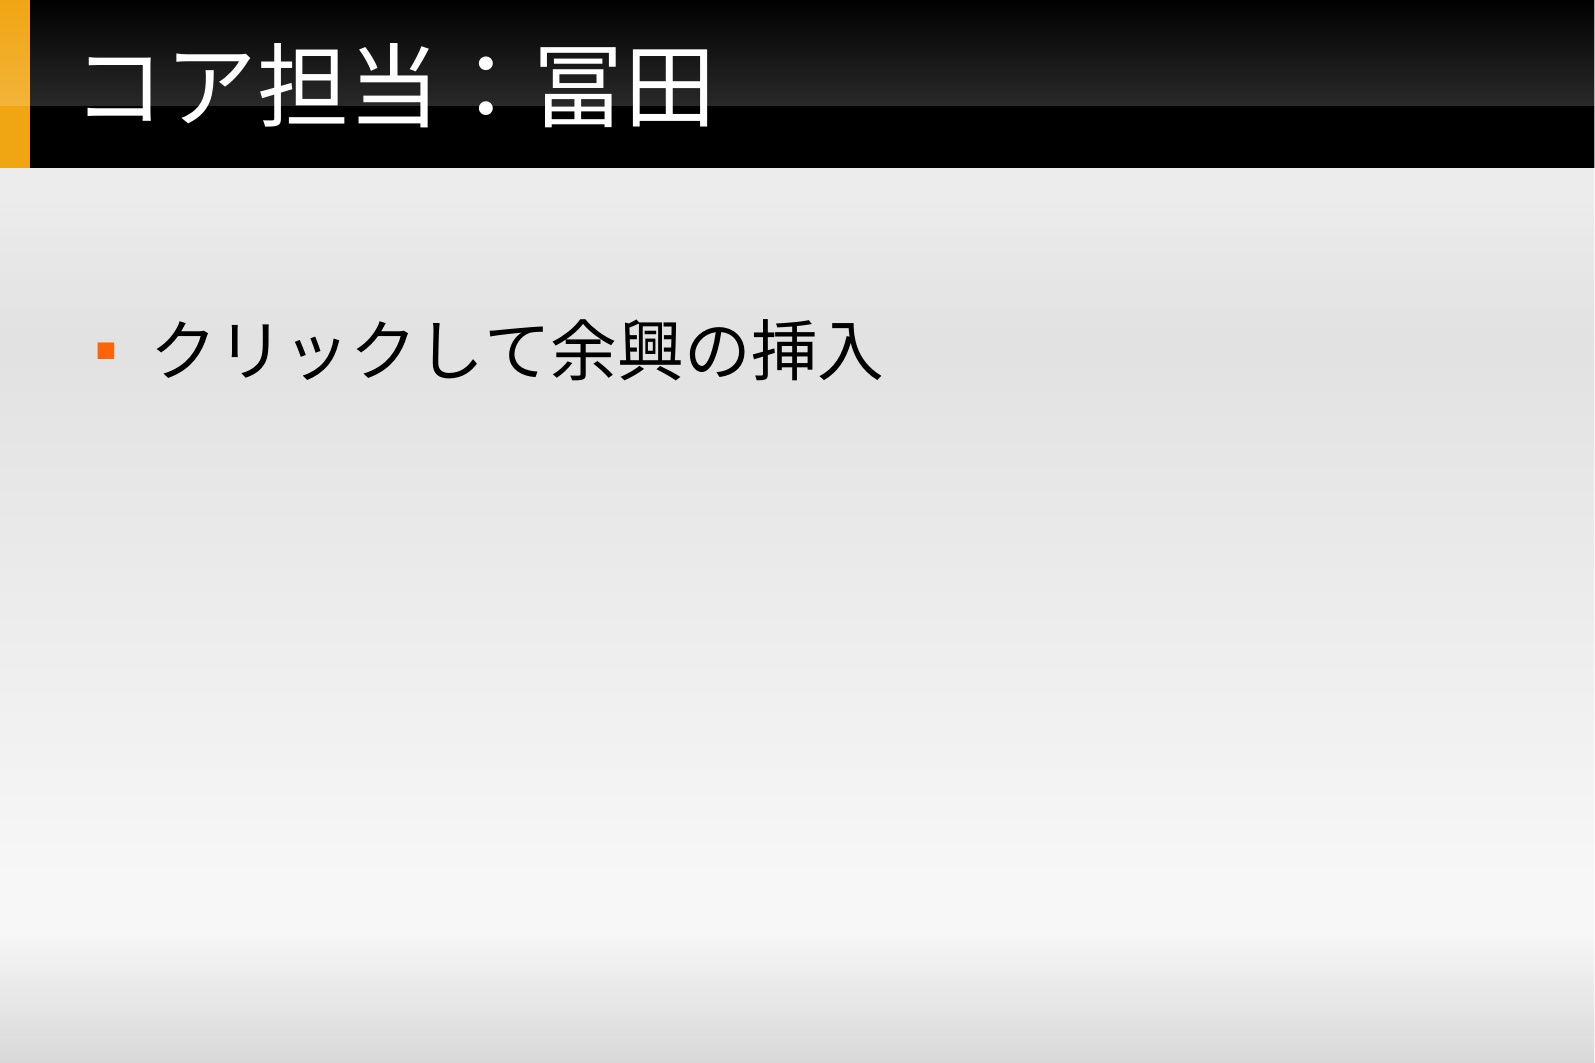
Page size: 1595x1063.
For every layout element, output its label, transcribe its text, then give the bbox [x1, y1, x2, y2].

title コア担当：冨田 [74, 0, 1510, 178]
list クリックして余興の挿入 [79, 313, 1515, 774]
picture [0, 0, 1595, 1063]
